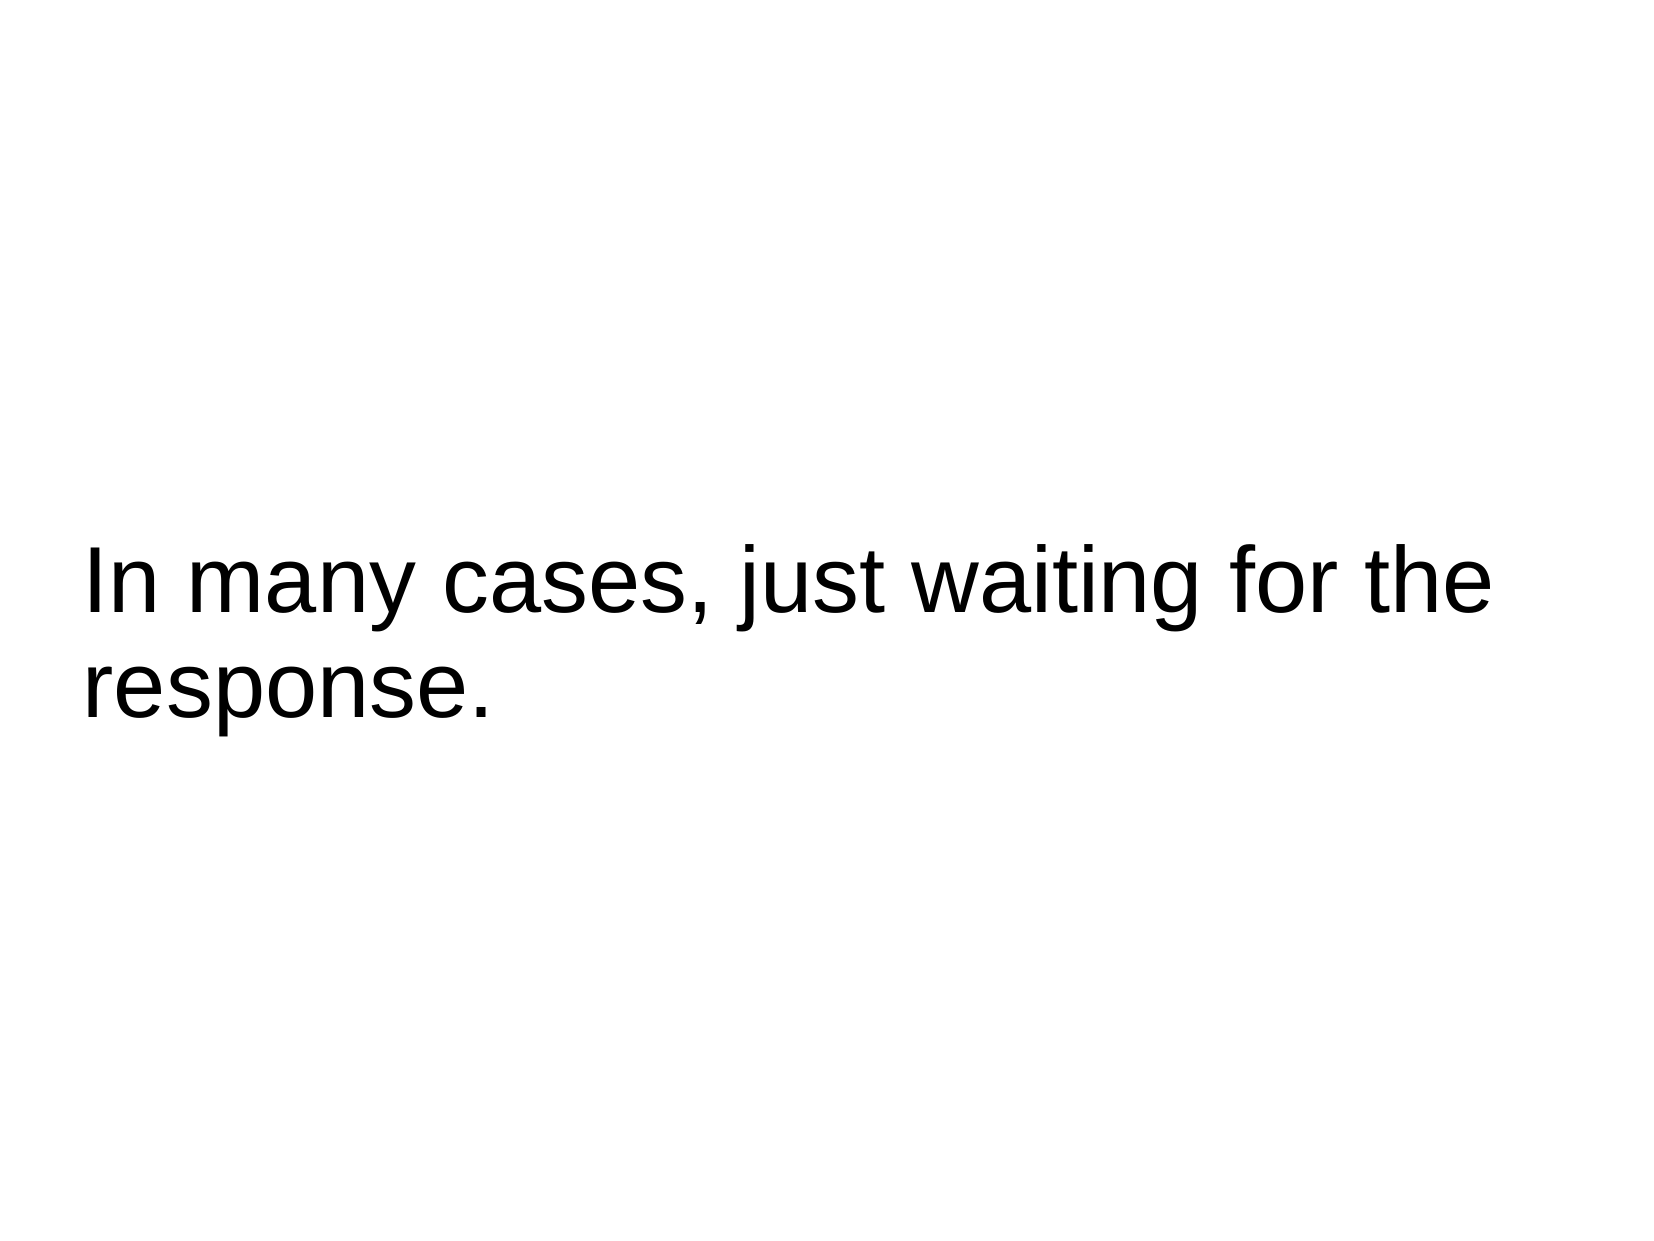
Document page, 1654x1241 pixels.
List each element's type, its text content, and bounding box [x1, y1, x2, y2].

subtitle In many cases, just waiting for the response. [82, 272, 1538, 993]
